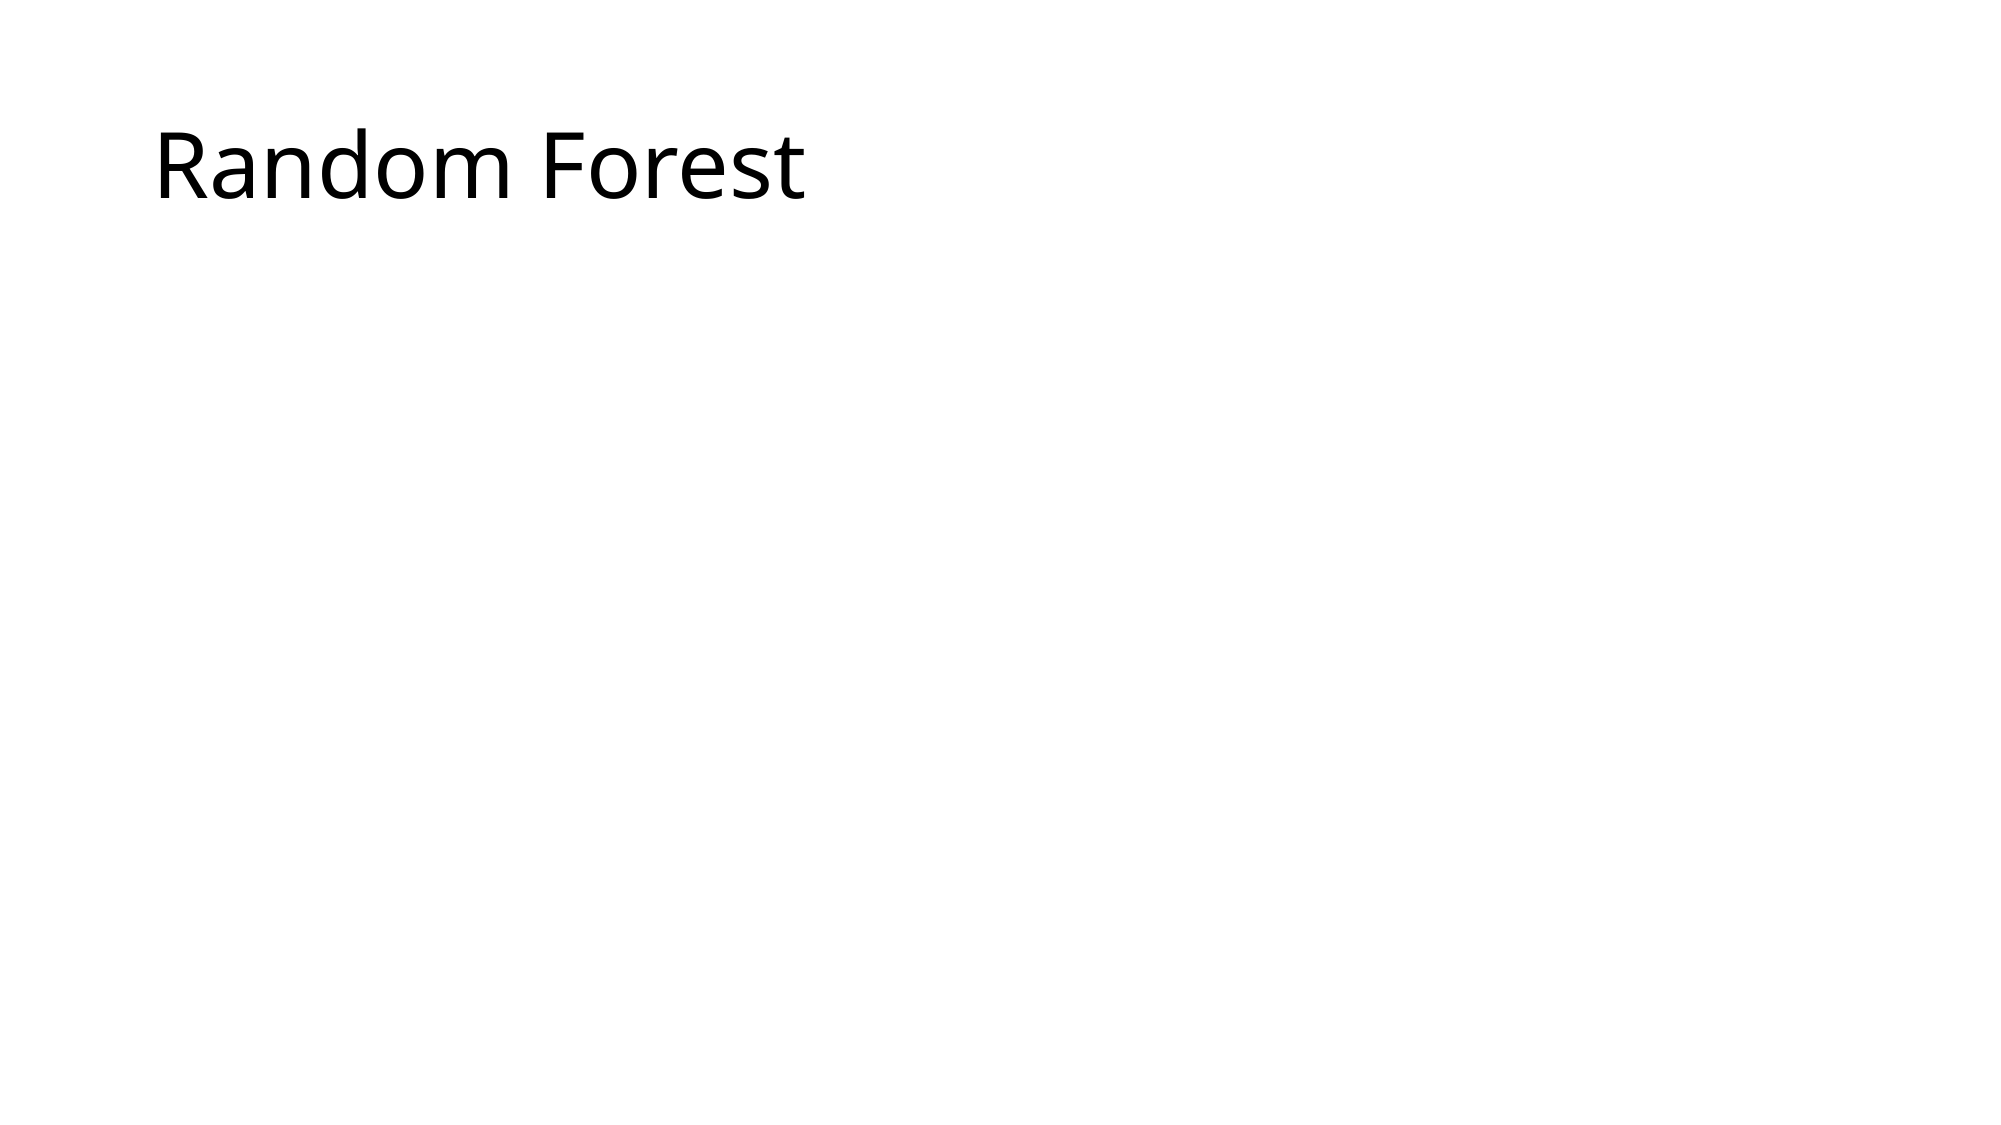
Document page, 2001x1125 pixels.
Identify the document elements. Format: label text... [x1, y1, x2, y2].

title Random Forest [137, 59, 1863, 278]
